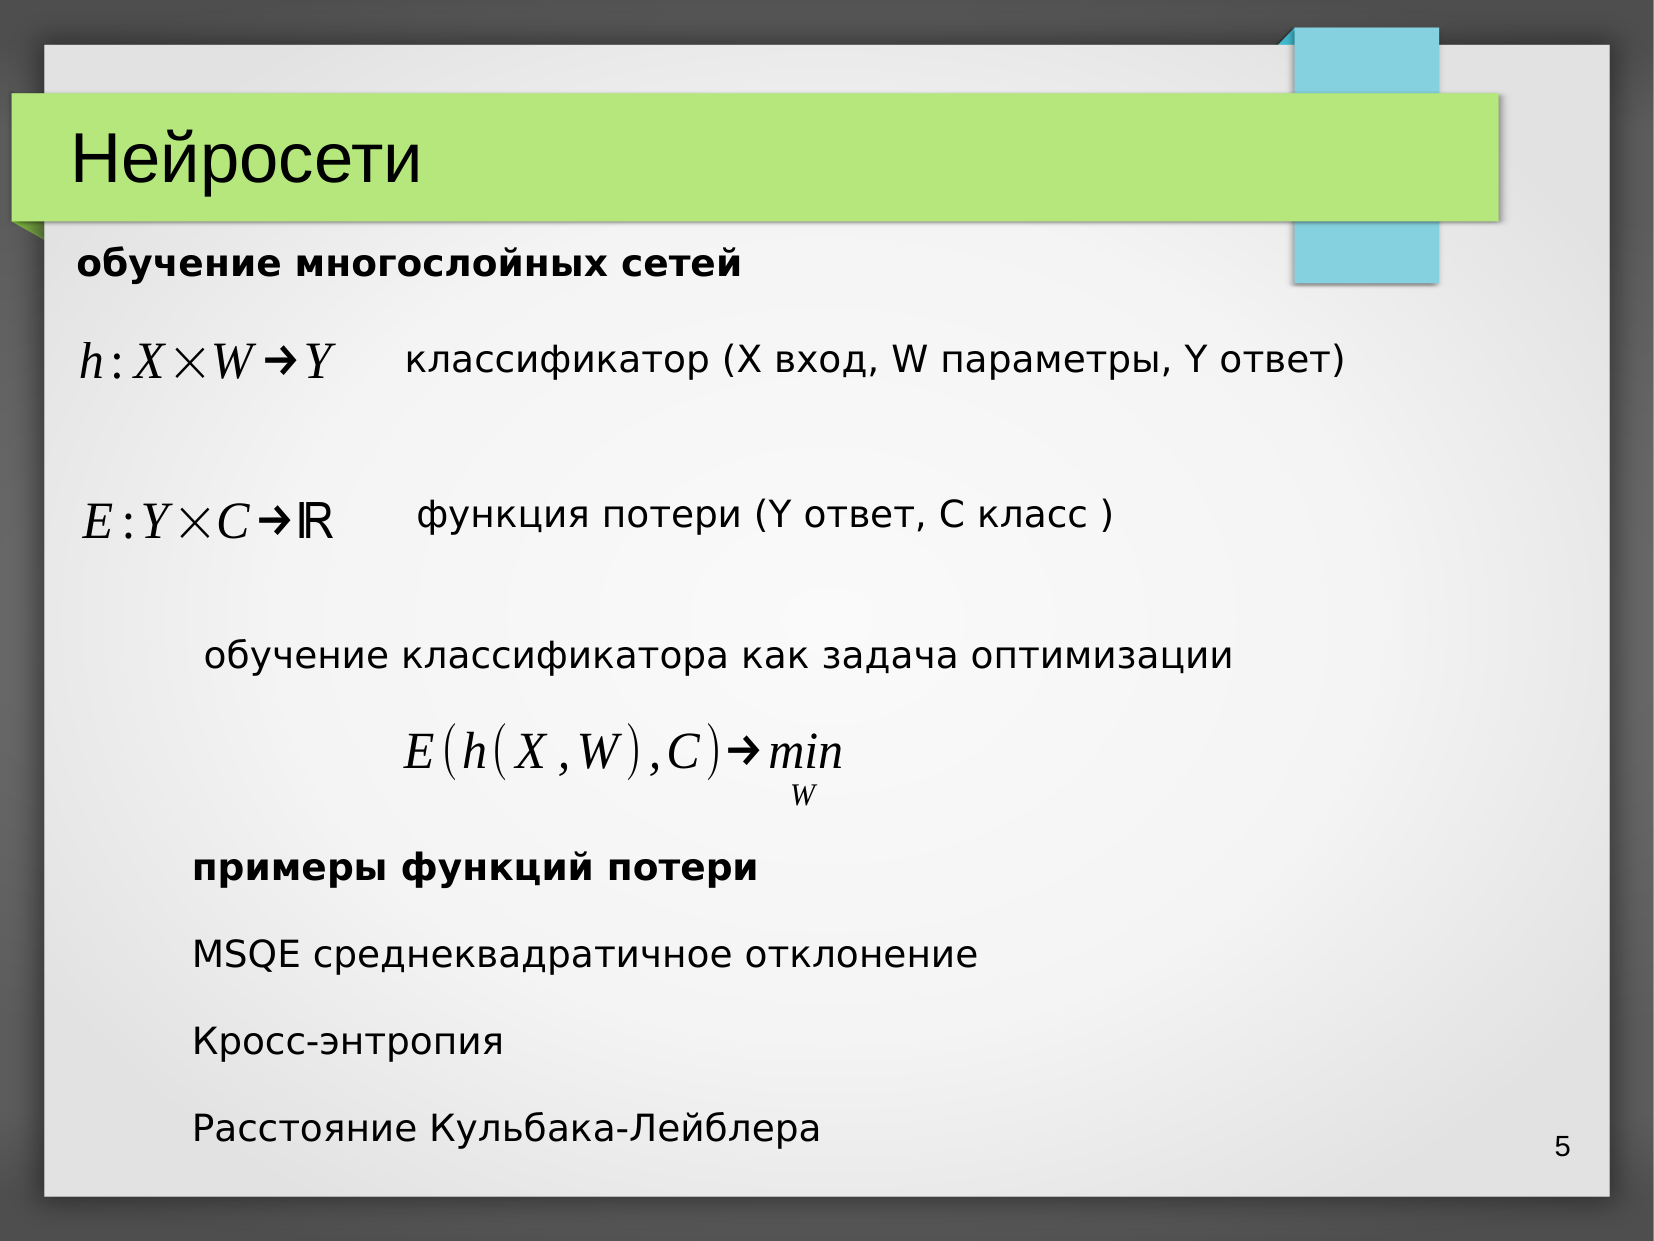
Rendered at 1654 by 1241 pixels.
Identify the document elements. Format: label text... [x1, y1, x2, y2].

picture [0, 0, 1654, 1241]
text_box примеры функций потери MSQE среднеквадратичное отклонение Кросс-энтропия Расстояние Кульбака-Лейблера [177, 838, 1335, 1170]
title Нейросети [70, 118, 1205, 199]
text_box обучение классификатора как задача оптимизации [188, 625, 1288, 686]
chart [73, 502, 343, 556]
text_box классификатор (X вход, W параметры, Y ответ) [389, 330, 1595, 433]
text_box обучение многослойных сетей [61, 234, 969, 293]
chart [394, 720, 851, 817]
text_box функция потери (Y ответ, С класс ) [401, 484, 1134, 544]
chart [70, 342, 344, 395]
